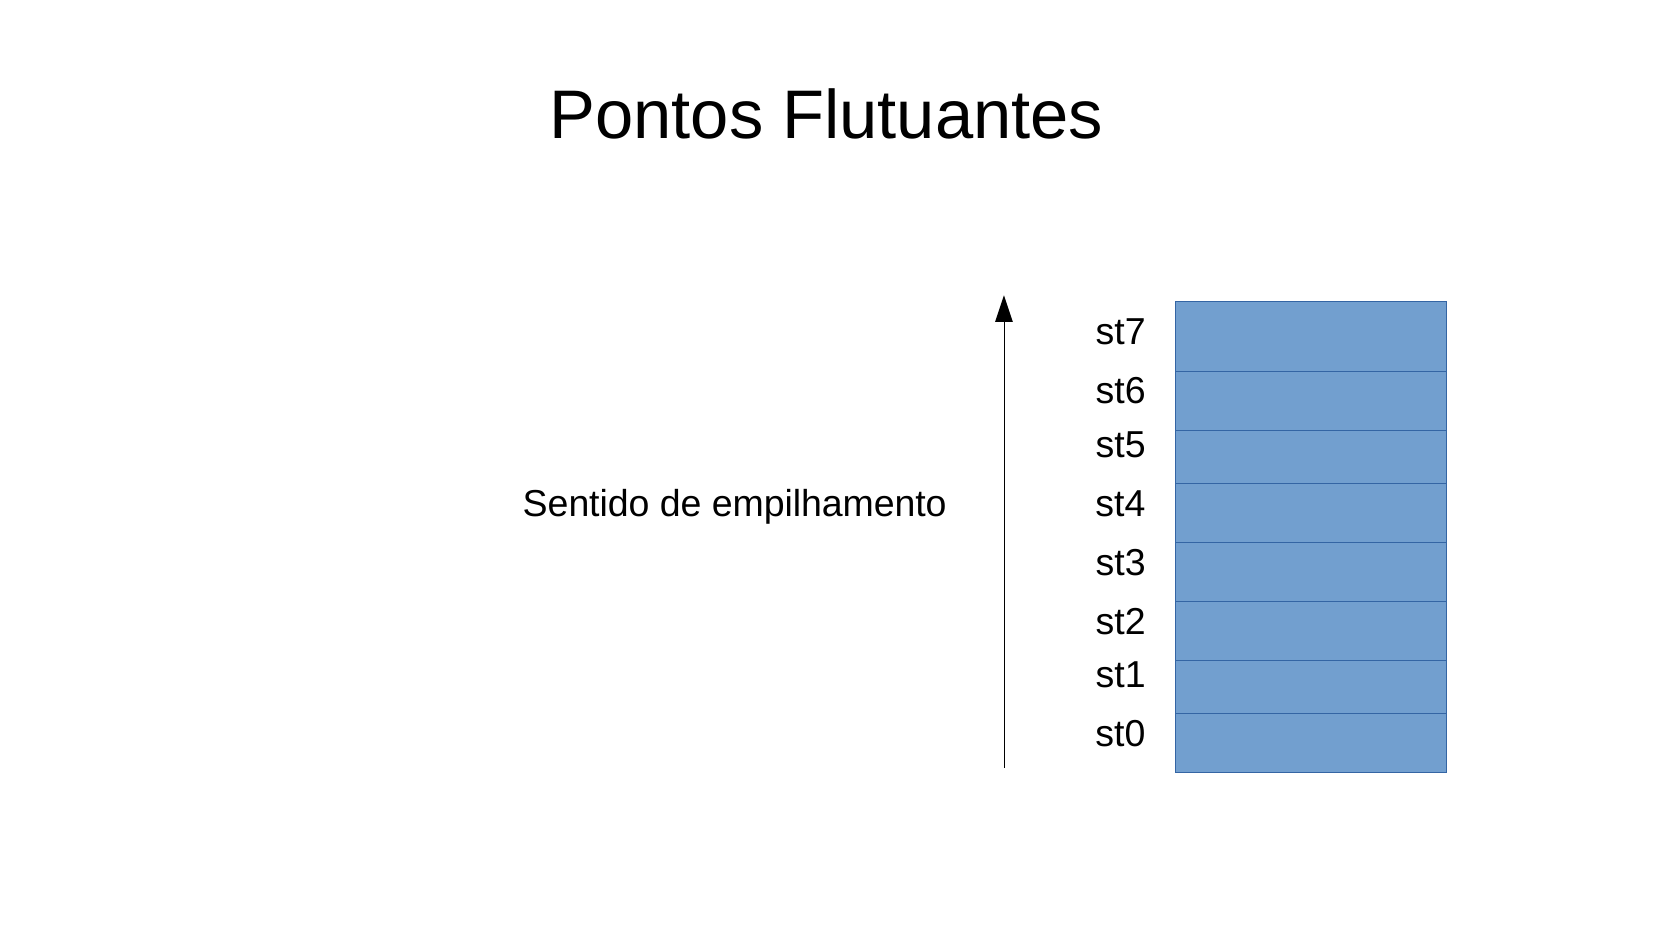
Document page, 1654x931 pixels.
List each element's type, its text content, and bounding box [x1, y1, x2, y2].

text_box [1033, 301, 1506, 773]
text_box st6 [1080, 362, 1161, 420]
text_box st5 [1080, 420, 1161, 473]
text_box st2 [1080, 592, 1161, 650]
text_box st4 [1080, 474, 1161, 532]
text_box Sentido de empilhamento [507, 474, 962, 532]
text_box st7 [1080, 303, 1161, 361]
text_box st0 [1080, 705, 1161, 762]
text_box st3 [1080, 533, 1161, 591]
text_box st1 [1080, 650, 1161, 703]
title Pontos Flutuantes [82, 37, 1571, 193]
